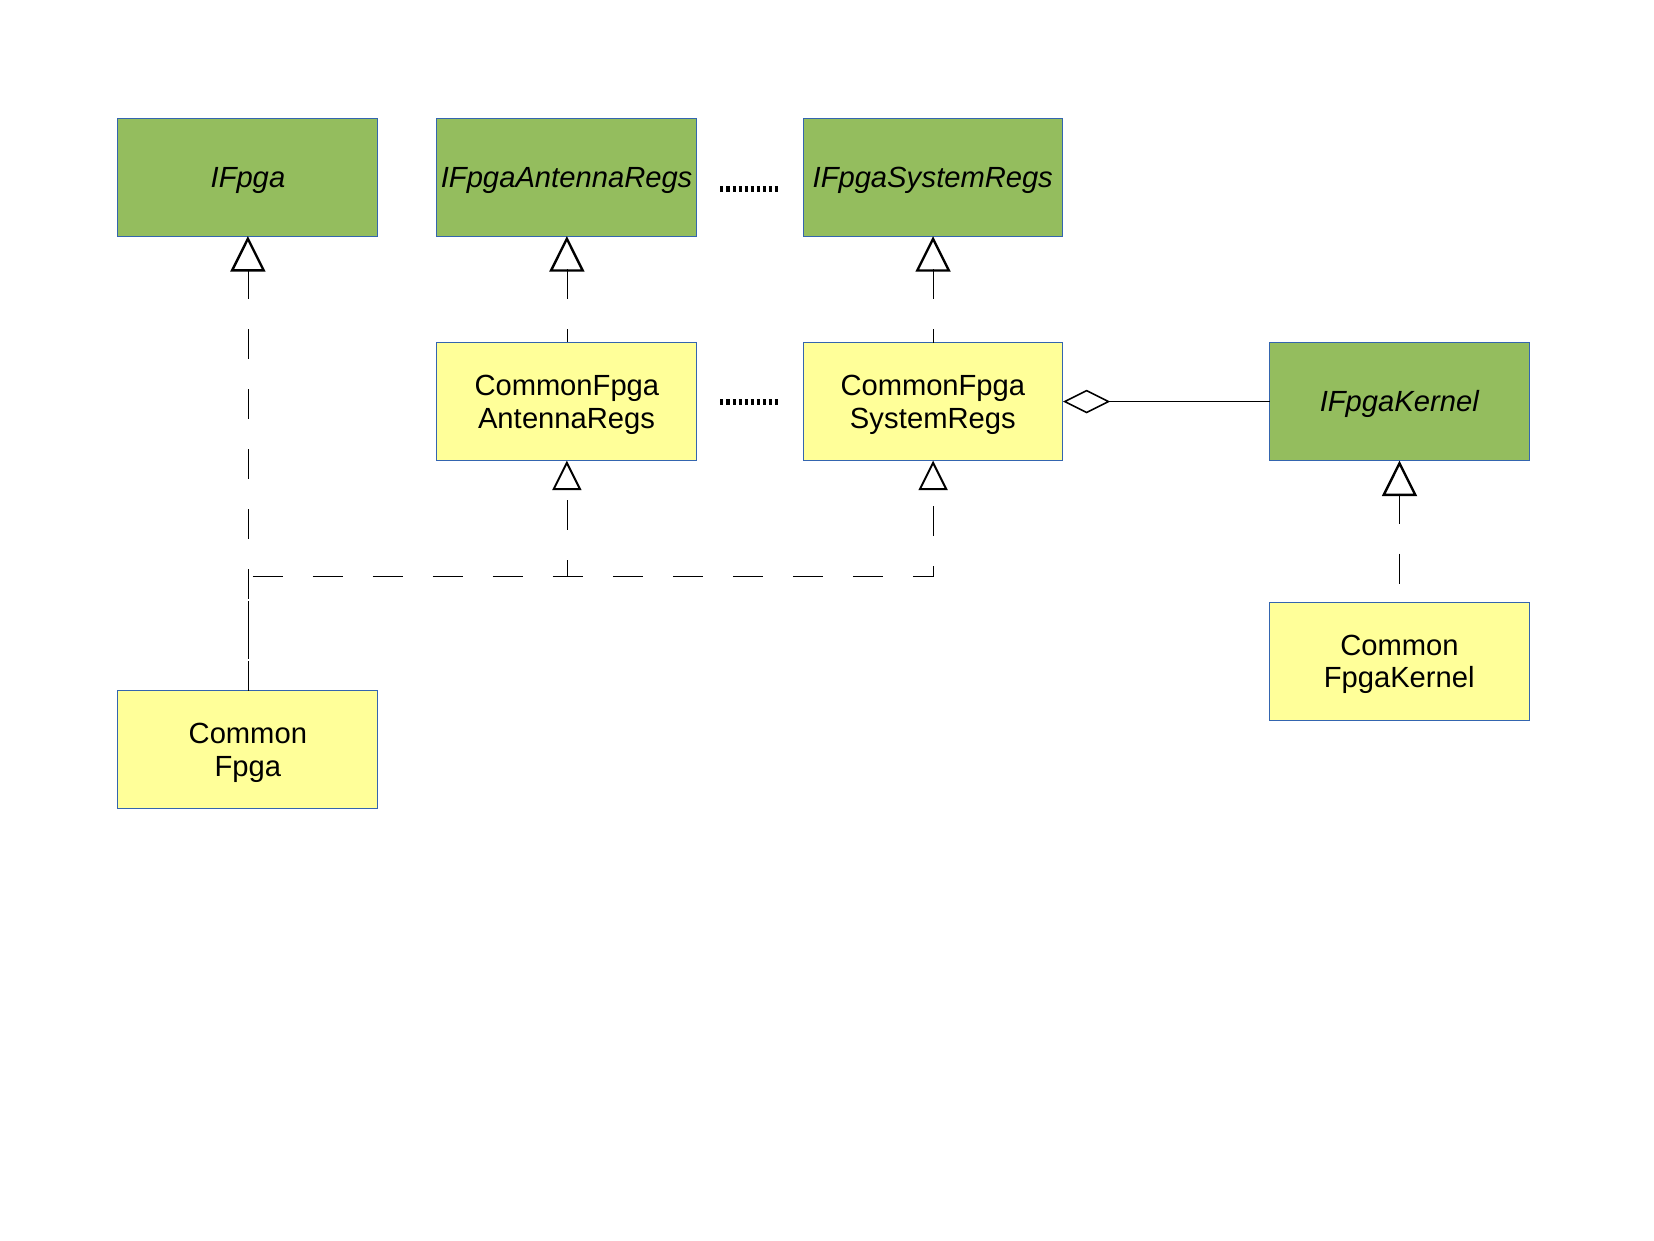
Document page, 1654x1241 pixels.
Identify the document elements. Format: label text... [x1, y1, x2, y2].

text_box IFpgaKernel [1269, 342, 1530, 461]
text_box IFpgaSystemRegs [803, 118, 1063, 237]
text_box IFpgaAntennaRegs [436, 118, 697, 237]
text_box Common Fpga [117, 690, 378, 809]
text_box IFpga [117, 118, 378, 237]
text_box CommonFpga AntennaRegs [436, 342, 697, 461]
text_box Common FpgaKernel [1269, 602, 1530, 721]
text_box CommonFpga SystemRegs [803, 342, 1063, 461]
